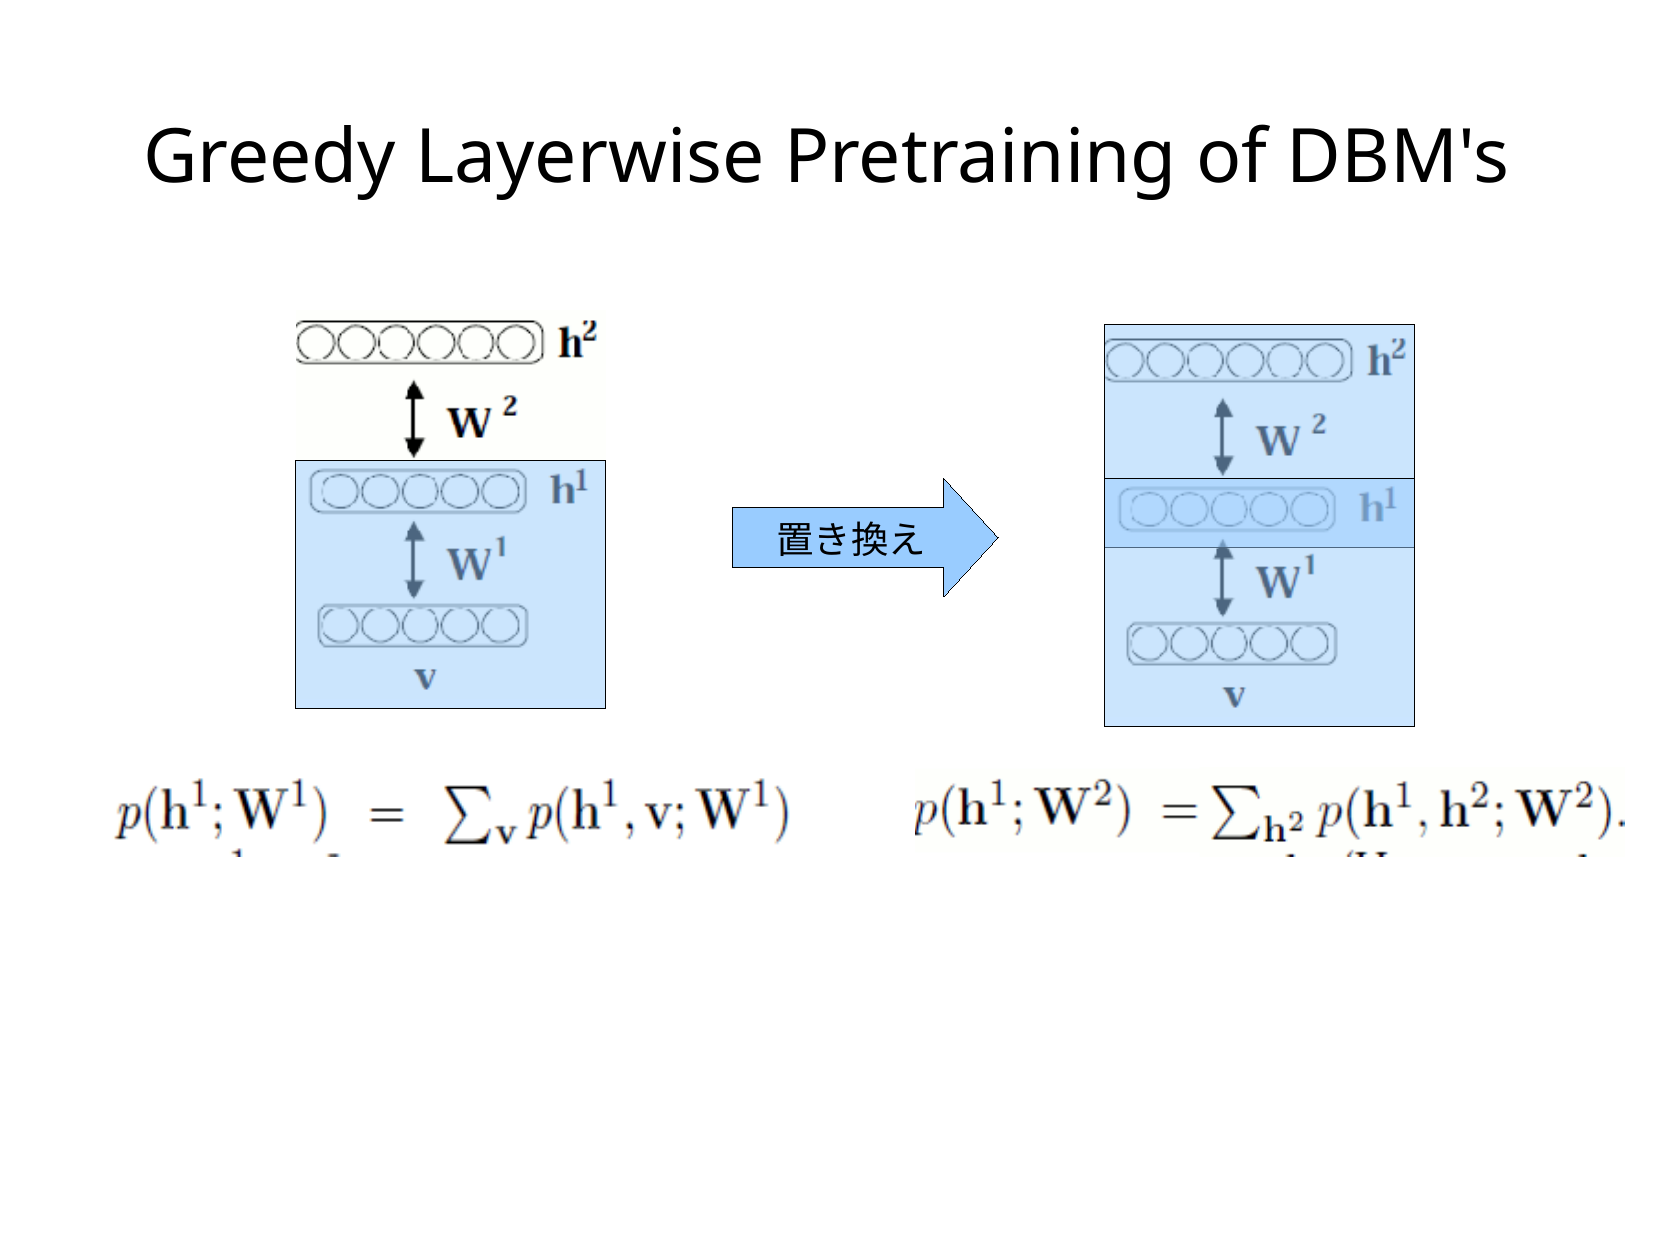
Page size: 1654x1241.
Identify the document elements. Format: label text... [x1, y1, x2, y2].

text_box [1104, 324, 1415, 727]
picture [915, 767, 1625, 857]
title Greedy Layerwise Pretraining of DBM's [82, 56, 1571, 250]
picture [103, 767, 798, 857]
picture [296, 310, 606, 460]
text_box 置き換え [732, 478, 999, 597]
text_box [295, 460, 606, 709]
